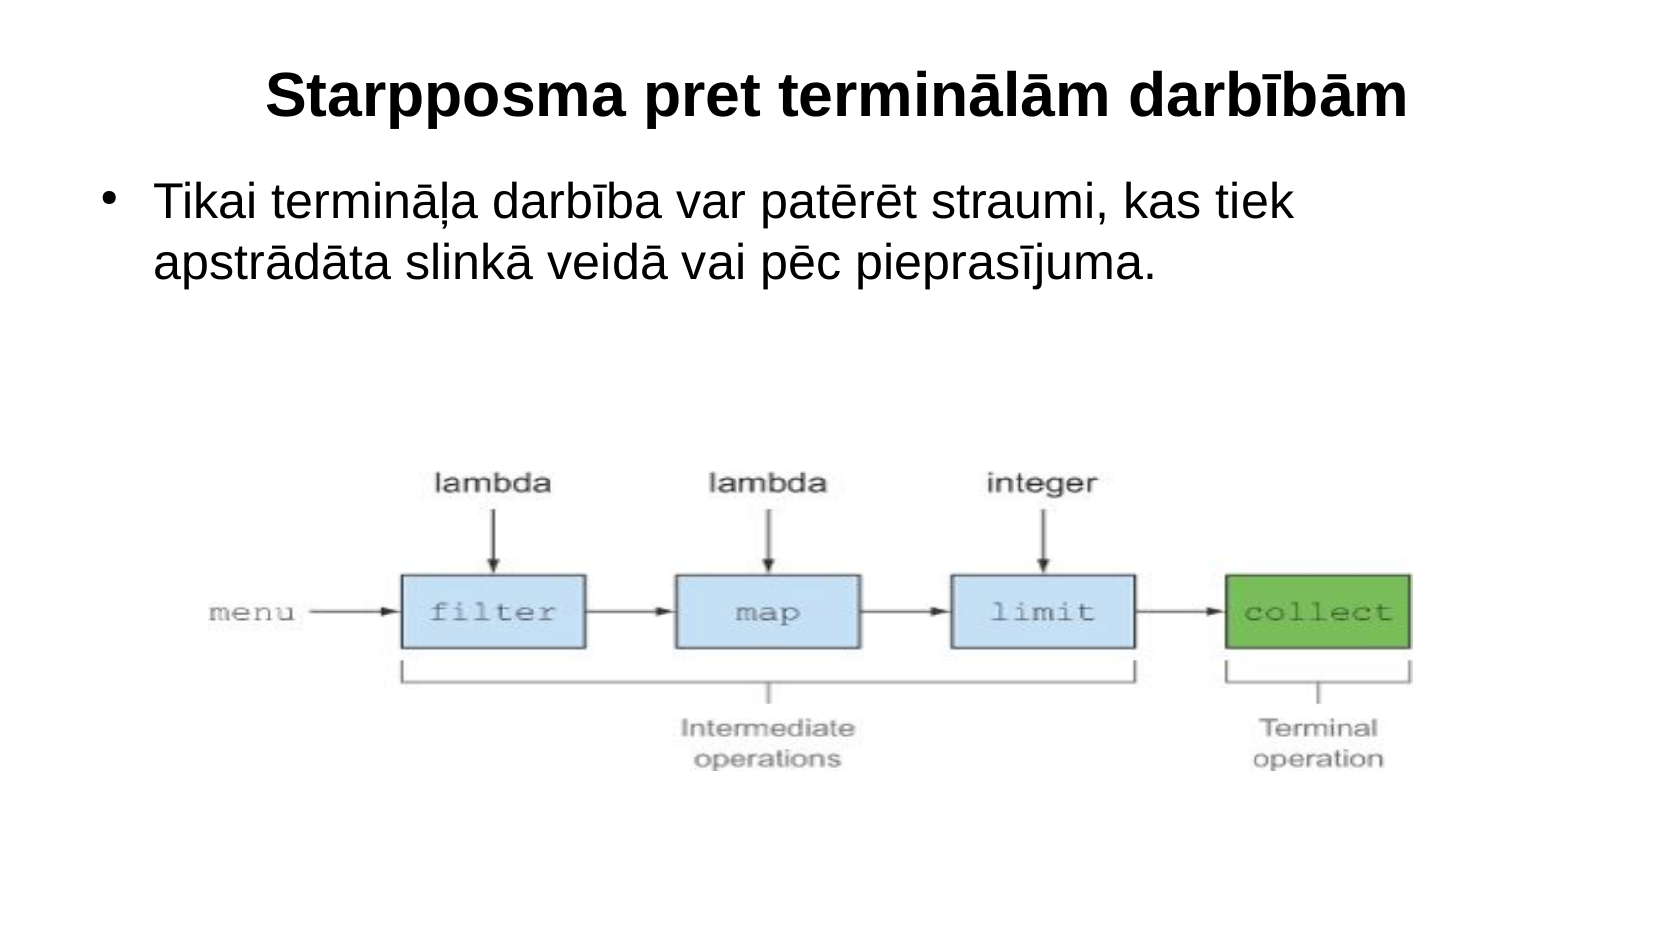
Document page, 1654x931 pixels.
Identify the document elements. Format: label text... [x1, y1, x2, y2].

list Tikai termināļa darbība var patērēt straumi, kas tiek apstrādāta slinkā veidā vai pēc pieprasījuma. [82, 168, 1538, 411]
picture [81, 442, 1537, 801]
title Starpposma pret terminālām darbībām [82, 17, 1571, 166]
